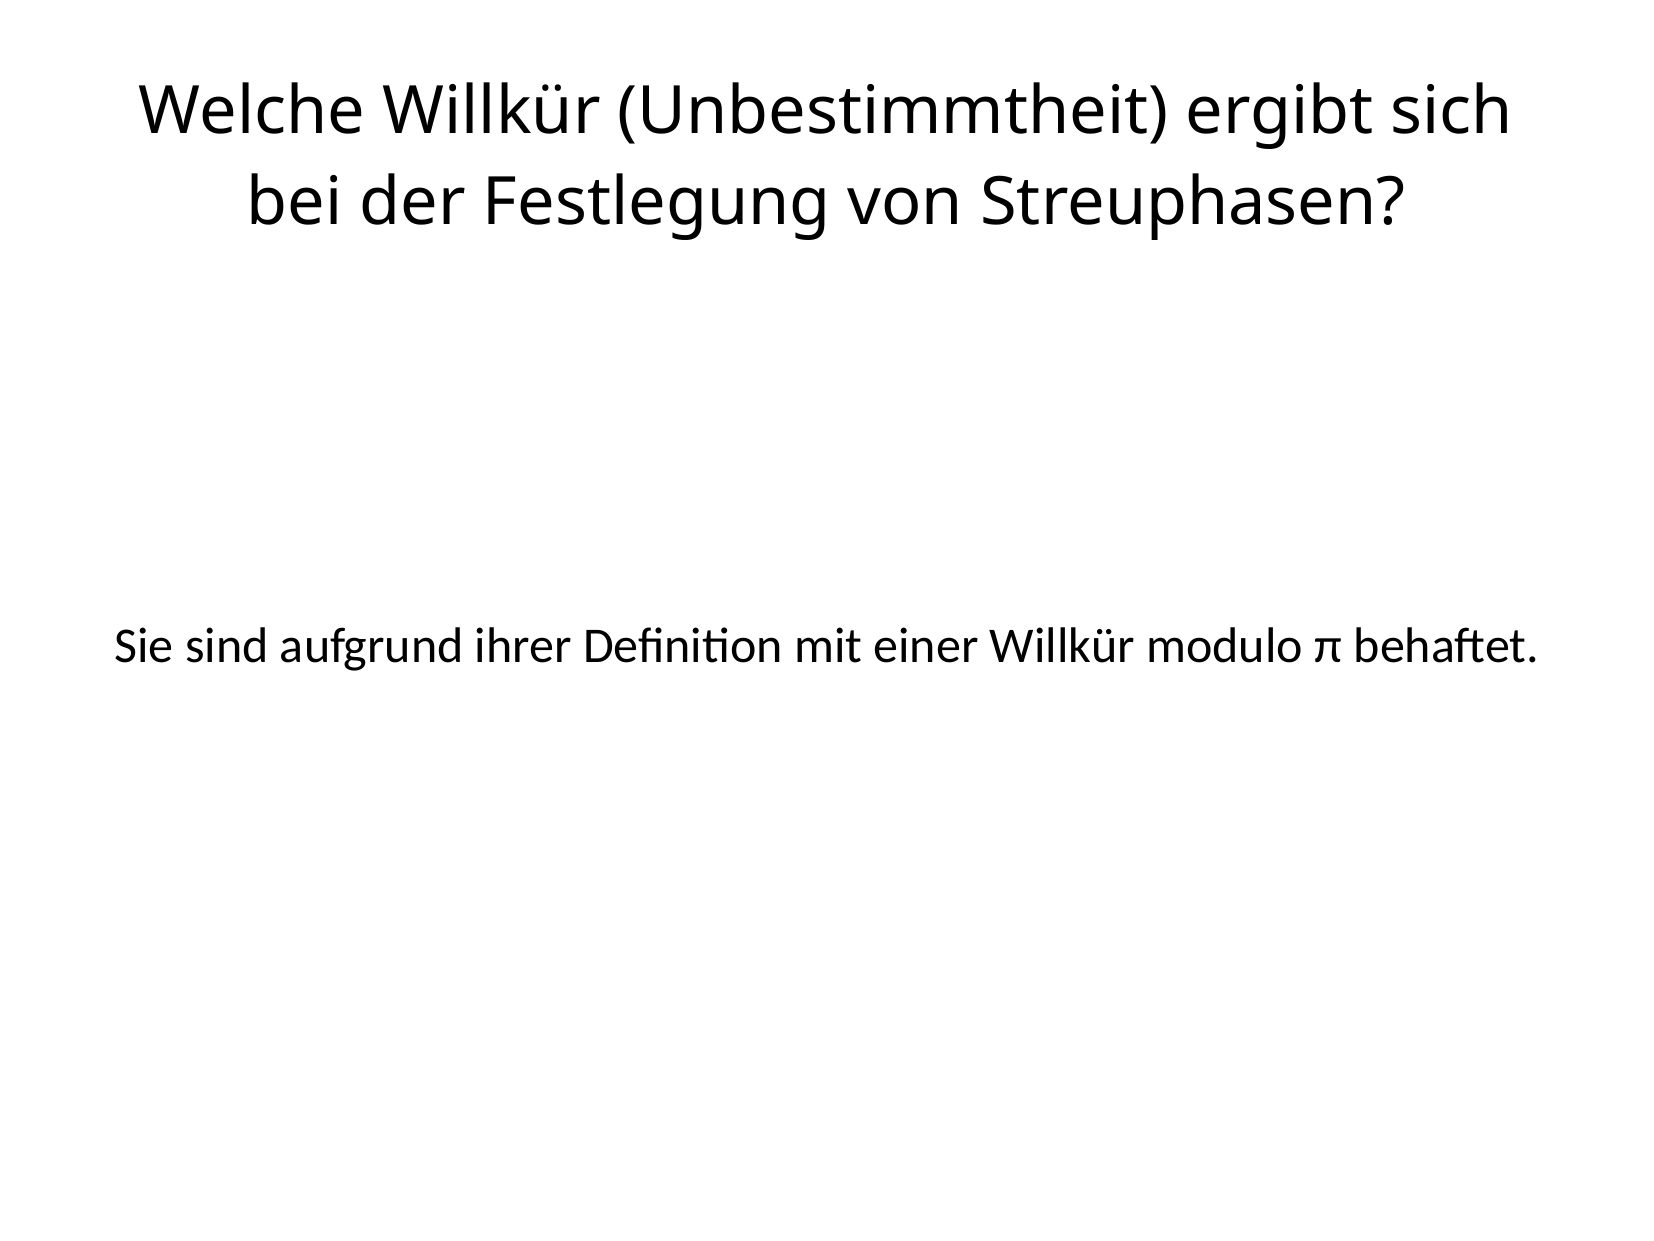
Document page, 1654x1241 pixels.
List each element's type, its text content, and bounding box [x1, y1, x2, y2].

subtitle Sie sind aufgrund ihrer Definition mit einer Willkür modulo π behaftet. [82, 290, 1571, 1010]
title Welche Willkür (Unbestimmtheit) ergibt sich bei der Festlegung von Streuphasen? [82, 49, 1571, 257]
